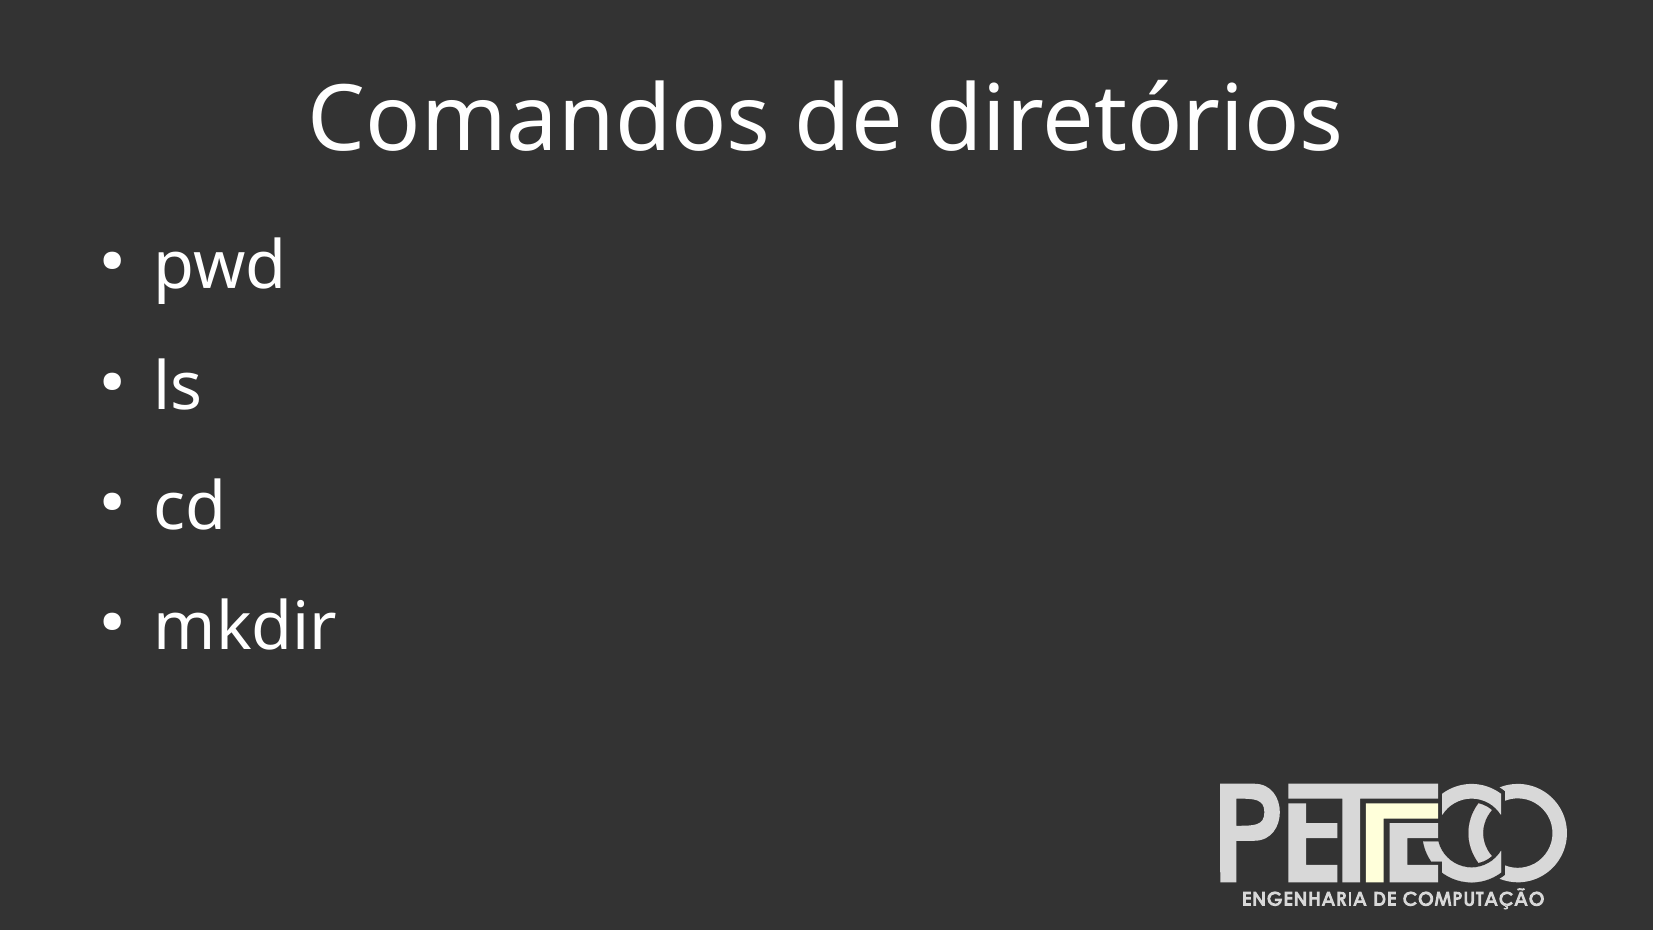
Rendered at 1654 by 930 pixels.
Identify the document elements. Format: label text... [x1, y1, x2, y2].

title Comandos de diretórios [82, 37, 1571, 193]
list pwd ls cd mkdir [82, 217, 1571, 757]
